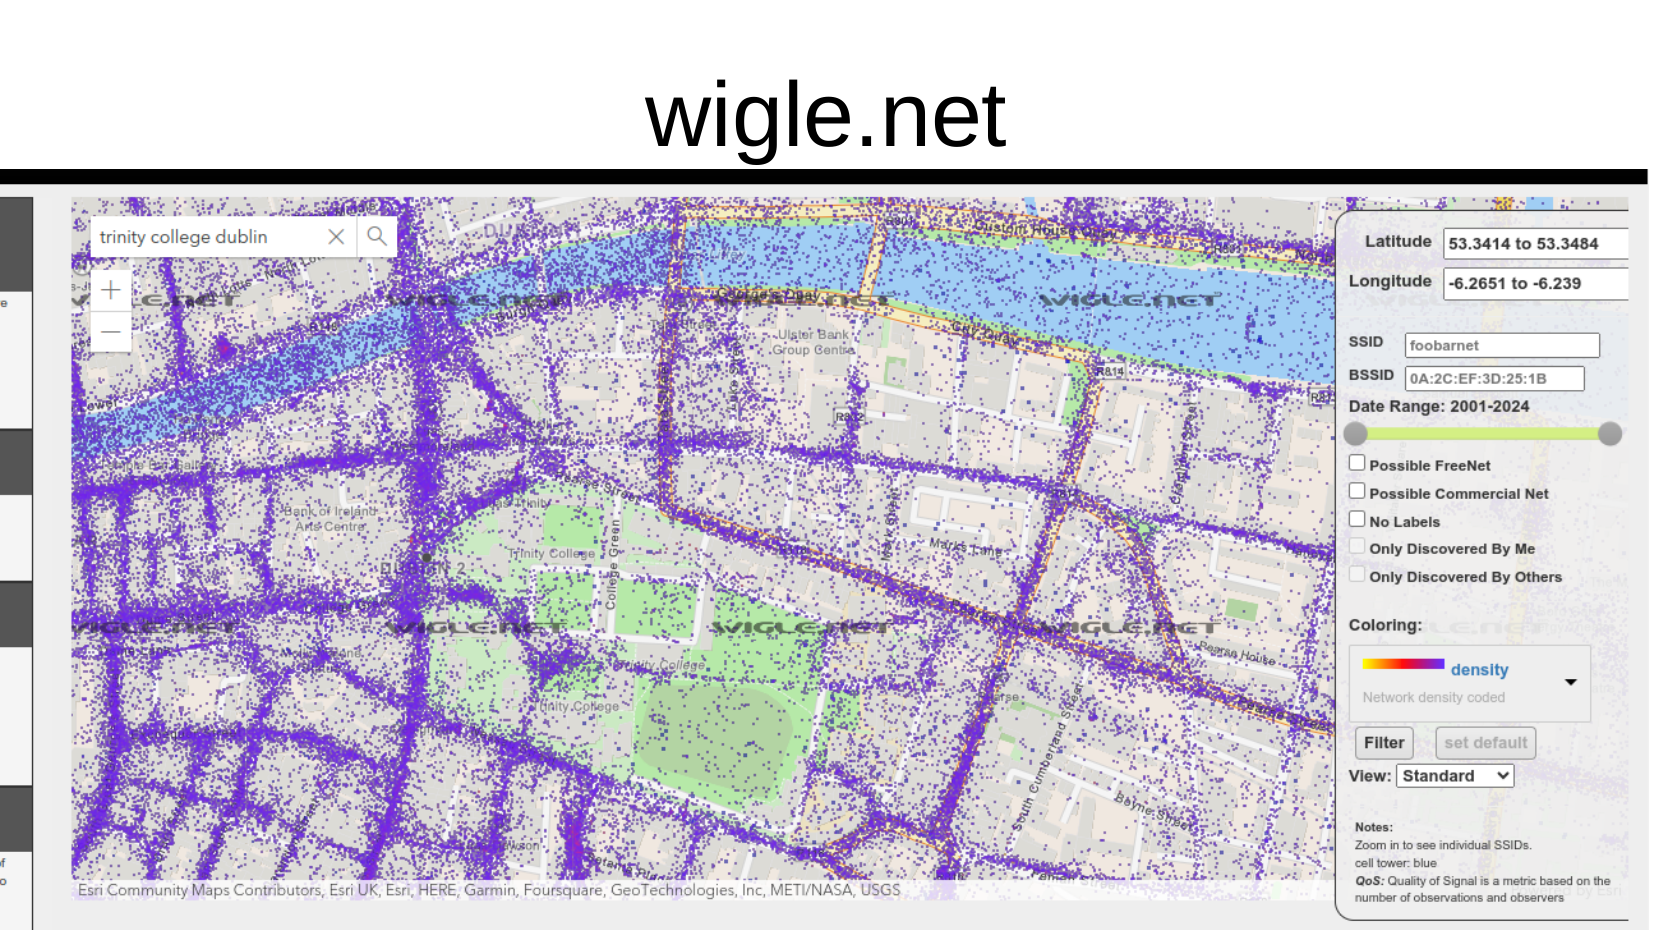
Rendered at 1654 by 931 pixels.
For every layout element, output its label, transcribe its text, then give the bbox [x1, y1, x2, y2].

title wigle.net [82, 37, 1571, 169]
picture [0, 169, 1649, 930]
